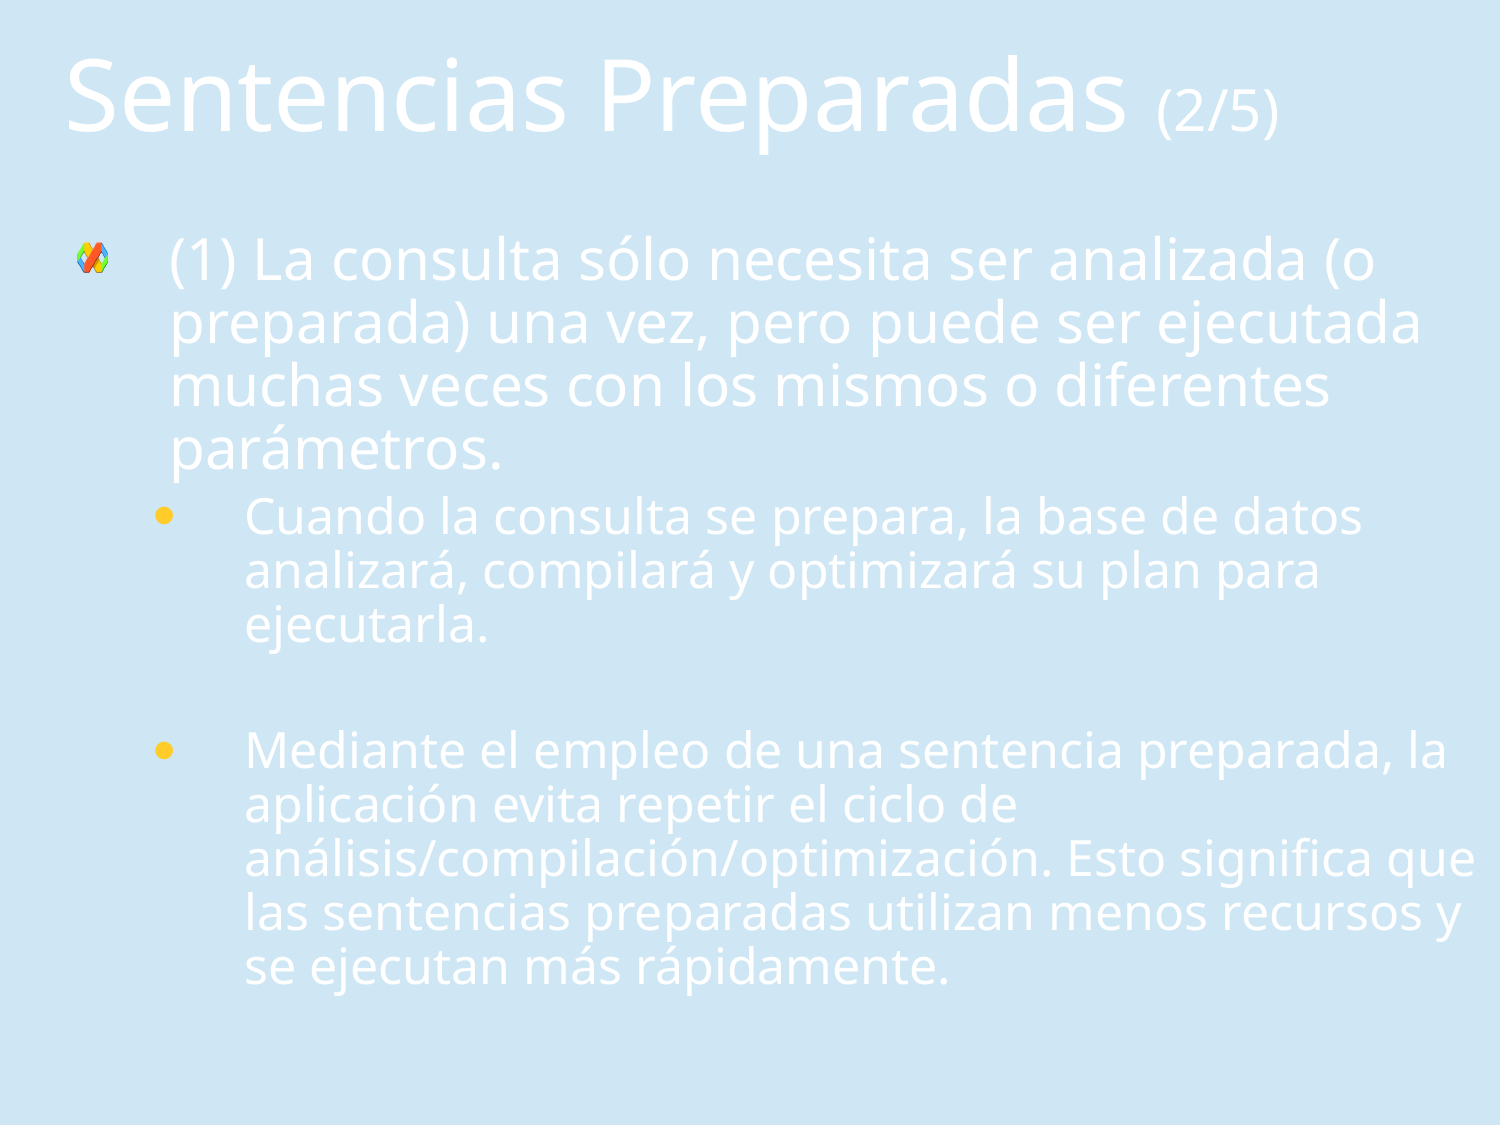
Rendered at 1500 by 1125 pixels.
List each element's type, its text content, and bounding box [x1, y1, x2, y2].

text_box (1) La consulta sólo necesita ser analizada (o preparada) una vez, pero puede ser ejecutada muchas veces con los mismos o diferentes parámetros. Cuando la consulta se prepara, la base de datos analizará, compilará y optimizará su plan para ejecutarla. Mediante el empleo de una sentencia preparada, la aplicación evita repetir el ciclo de análisis/compilación/optimización. Esto significa que las sentencias preparadas utilizan menos recursos y se ejecutan más rápidamente. [63, 222, 1500, 1003]
text_box Sentencias Preparadas (2/5) [49, 37, 1456, 161]
picture [77, 242, 108, 273]
